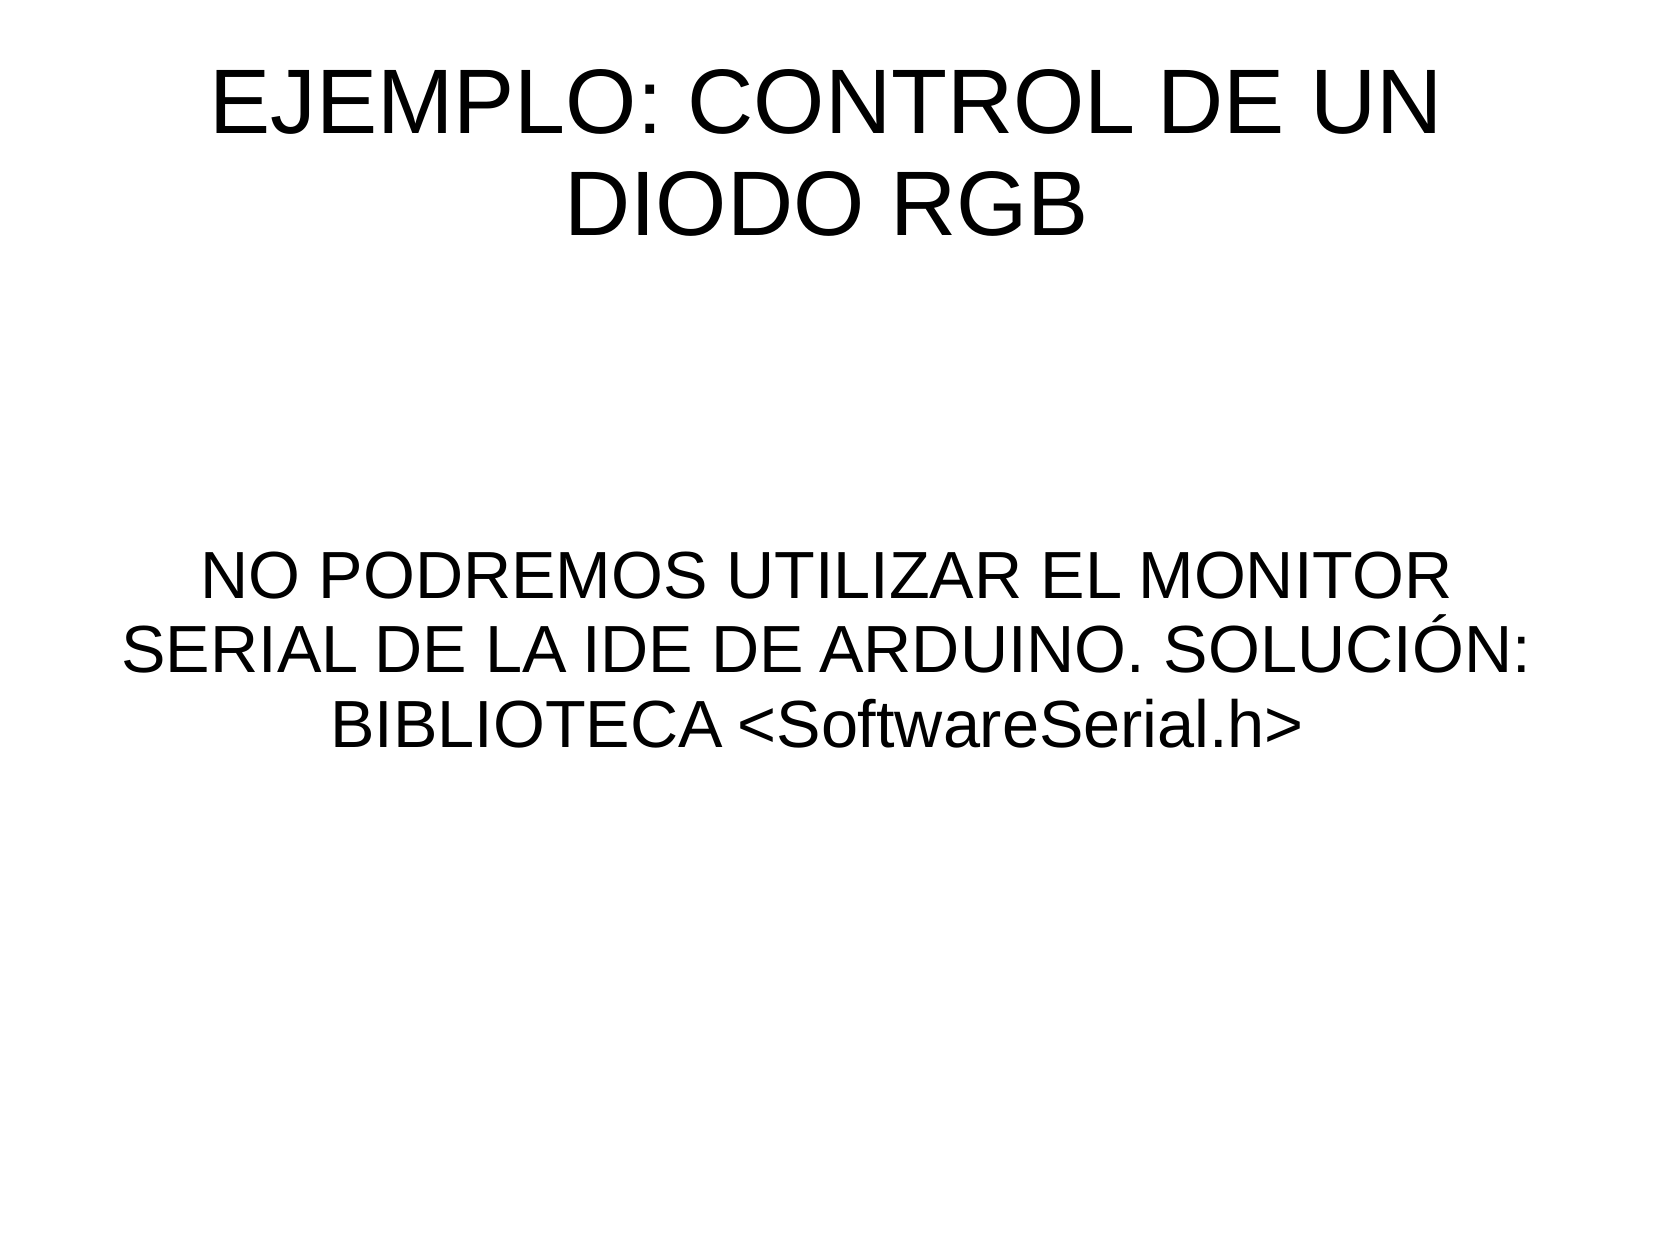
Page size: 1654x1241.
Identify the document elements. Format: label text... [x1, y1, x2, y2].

subtitle NO PODREMOS UTILIZAR EL MONITOR SERIAL DE LA IDE DE ARDUINO. SOLUCIÓN: BIBLIOTECA <SoftwareSerial.h> [82, 290, 1571, 1010]
title EJEMPLO: CONTROL DE UN DIODO RGB [82, 49, 1571, 257]
